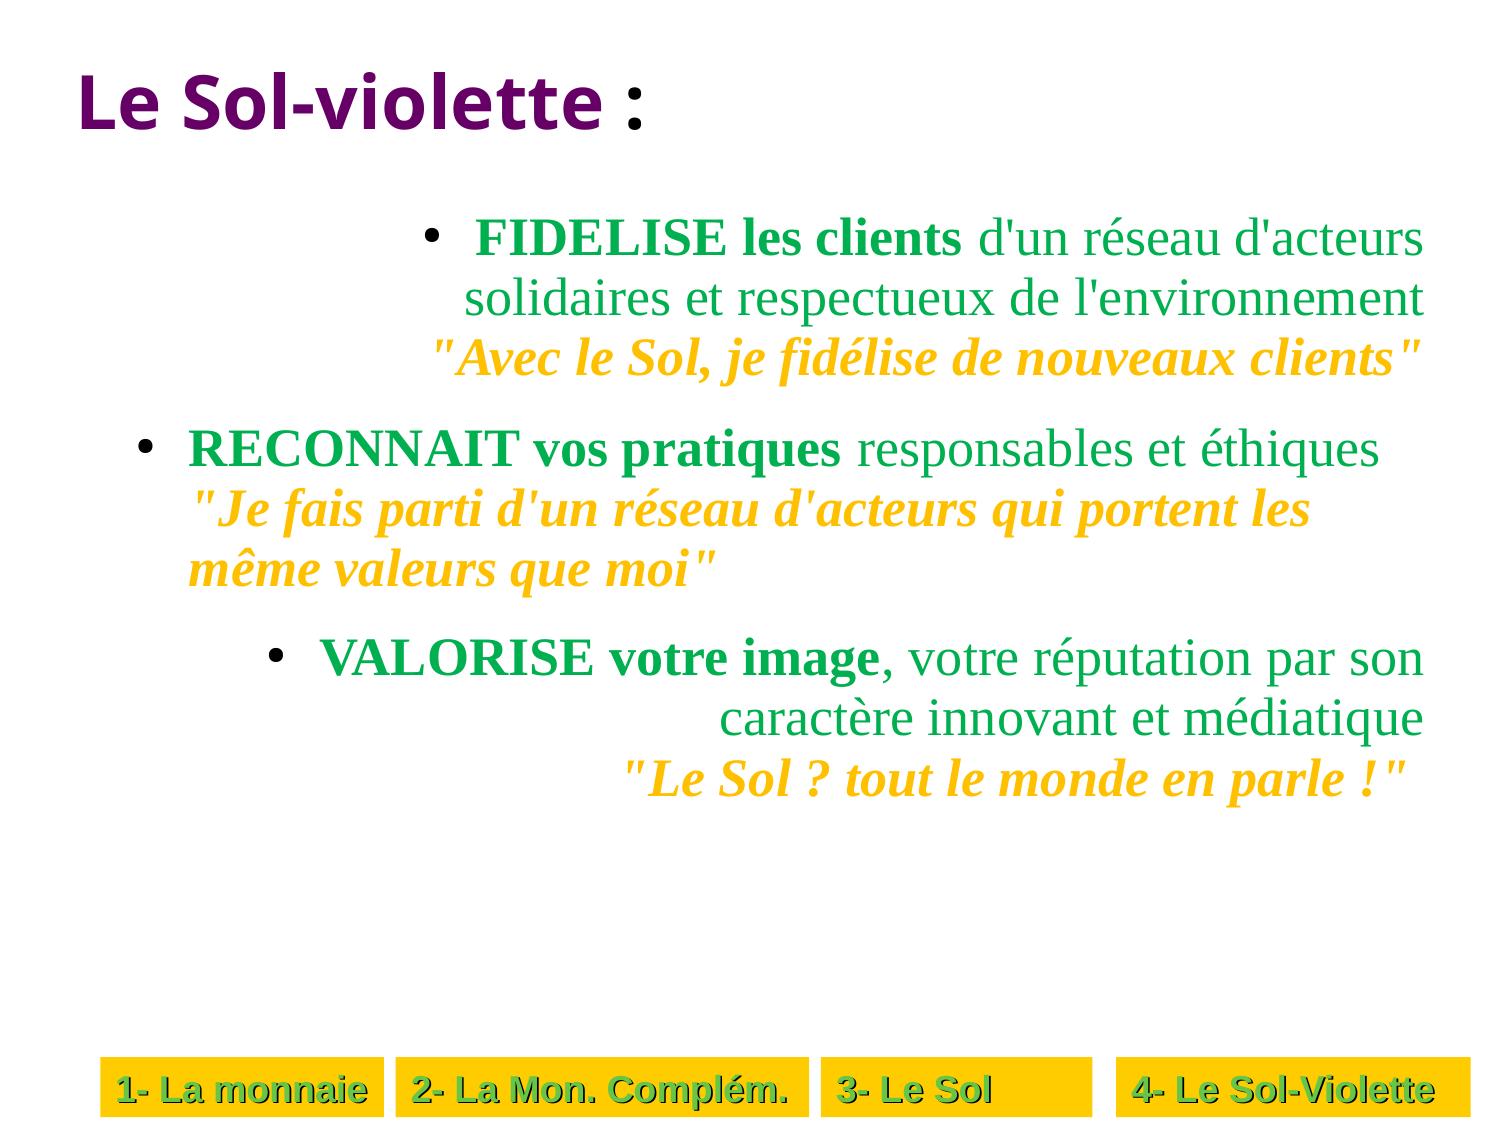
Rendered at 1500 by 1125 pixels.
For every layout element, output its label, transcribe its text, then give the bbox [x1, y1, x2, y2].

list FIDELISE les clients d'un réseau d'acteurs solidaires et respectueux de l'environnement "Avec le Sol, je fidélise de nouveaux clients" RECONNAIT vos pratiques responsables et éthiques "Je fais parti d'un réseau d'acteurs qui portent les même valeurs que moi" VALORISE votre image, votre réputation par son caractère innovant et médiatique "Le Sol ? tout le monde en parle !" [118, 206, 1426, 991]
title Le Sol-violette : [75, 52, 1425, 148]
